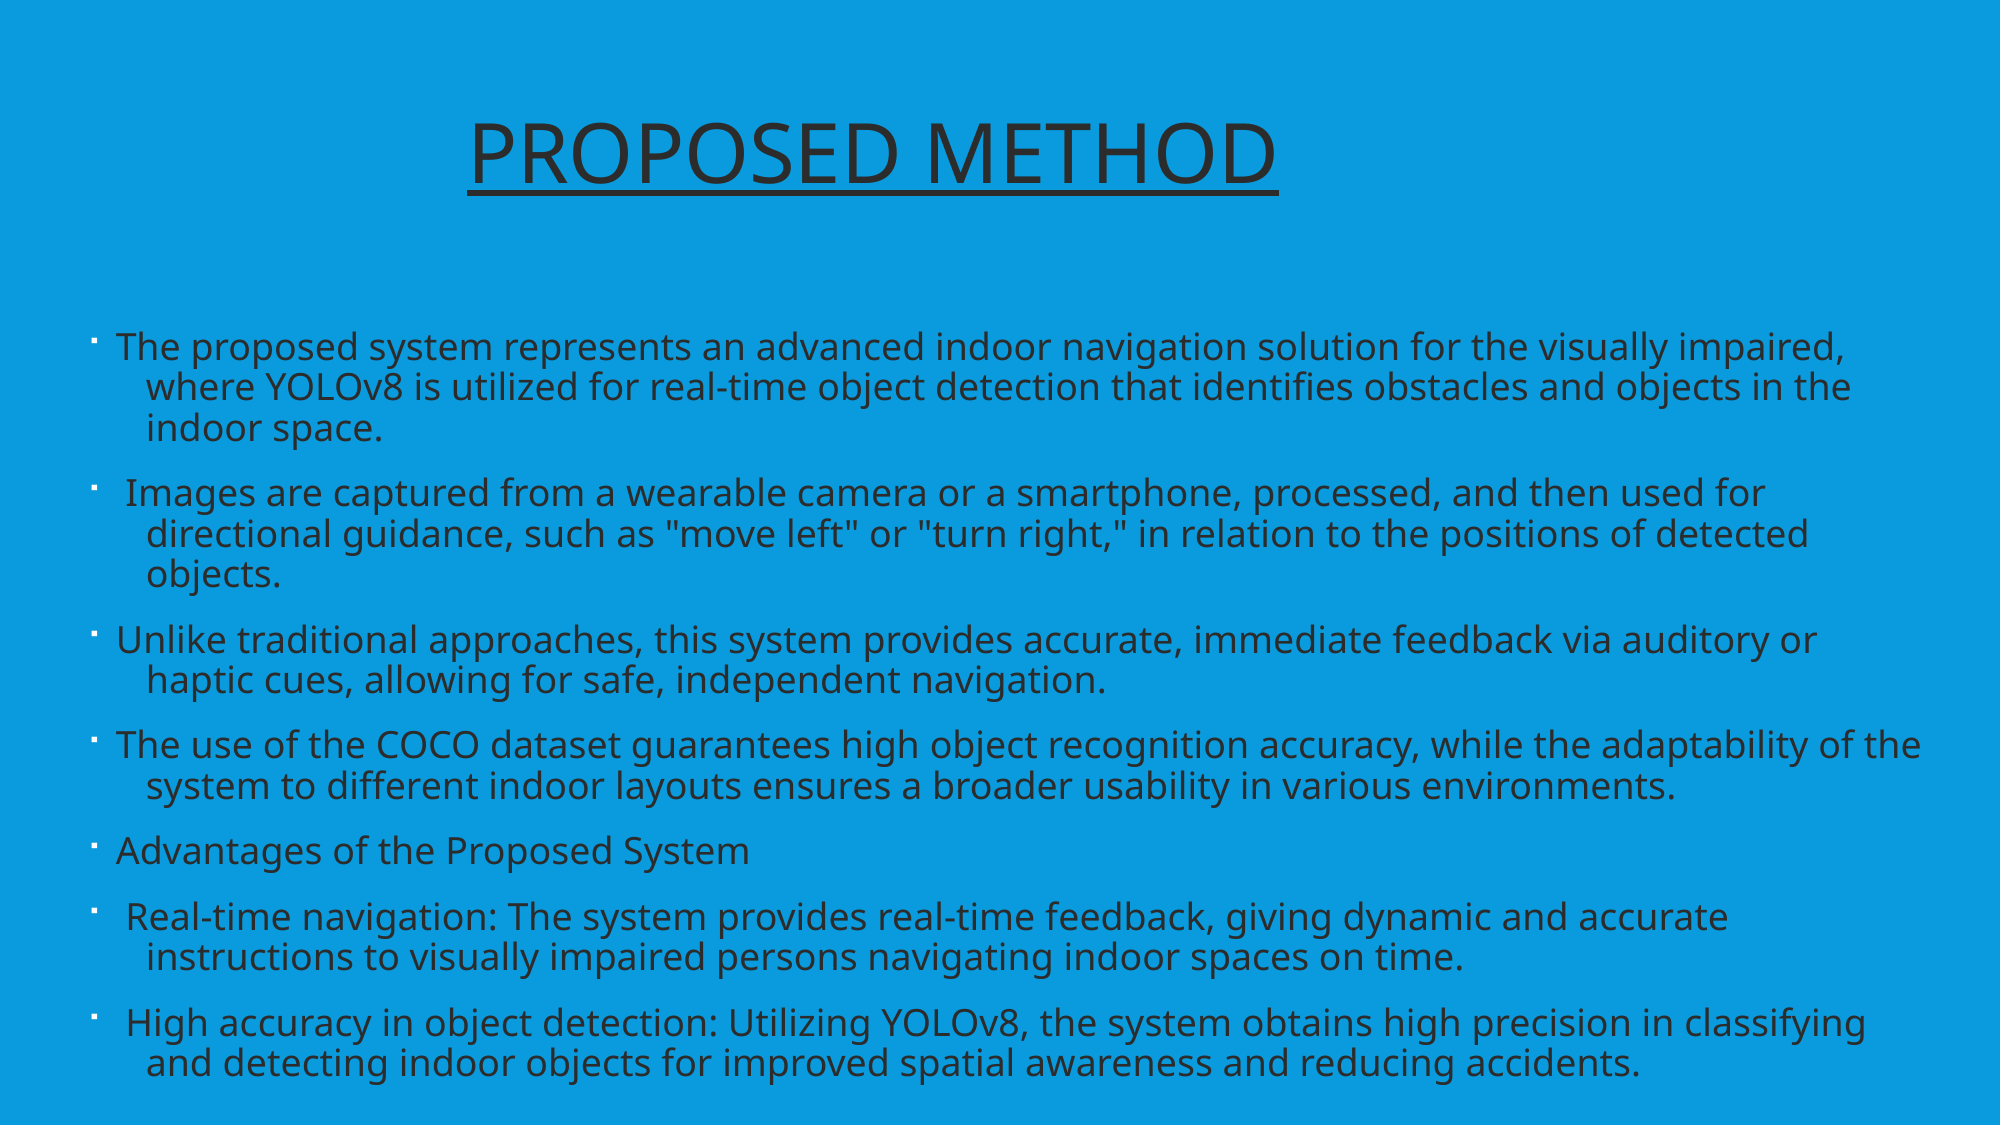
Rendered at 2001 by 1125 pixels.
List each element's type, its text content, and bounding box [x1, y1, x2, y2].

title Proposed Method [70, 34, 1676, 282]
list The proposed system represents an advanced indoor navigation solution for the visually impaired, where YOLOv8 is utilized for real-time object detection that identifies obstacles and objects in the indoor space. Images are captured from a wearable camera or a smartphone, processed, and then used for directional guidance, such as "move left" or "turn right," in relation to the positions of detected objects. Unlike traditional approaches, this system provides accurate, immediate feedback via auditory or haptic cues, allowing for safe, independent navigation. The use of the COCO dataset guarantees high object recognition accuracy, while the adaptability of the system to different indoor layouts ensures a broader usability in various environments. Advantages of the Proposed System Real-time navigation: The system provides real-time feedback, giving dynamic and accurate instructions to visually impaired persons navigating indoor spaces on time. High accuracy in object detection: Utilizing YOLOv8, the system obtains high precision in classifying and detecting indoor objects for improved spatial awareness and reducing accidents. [70, 320, 1948, 1096]
